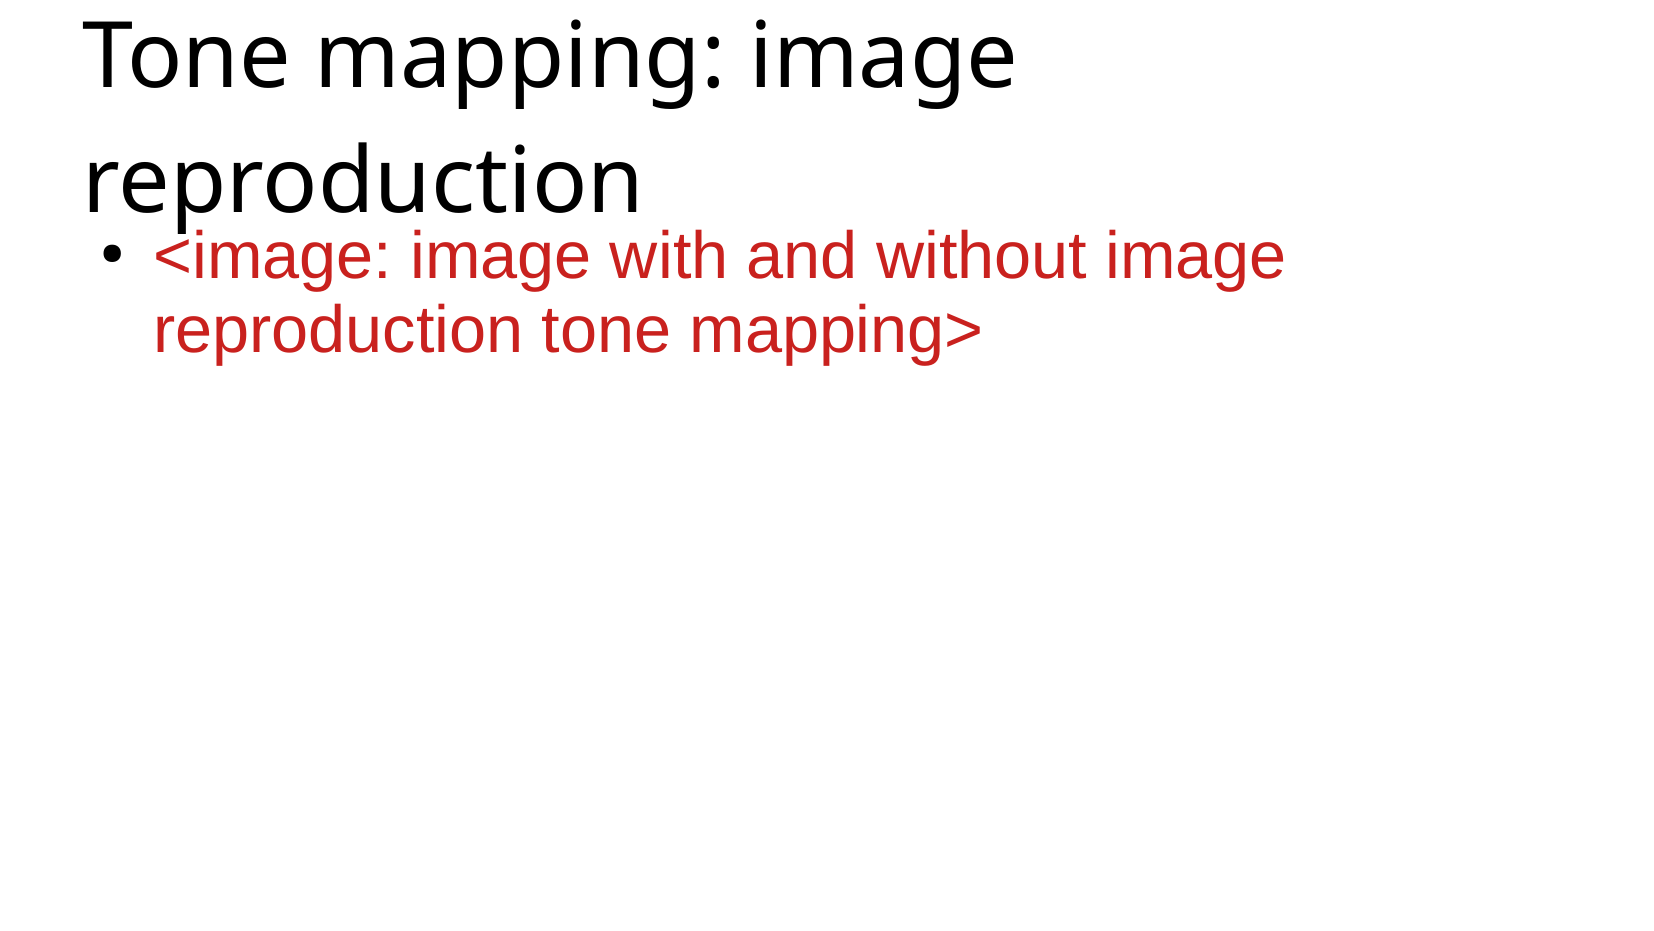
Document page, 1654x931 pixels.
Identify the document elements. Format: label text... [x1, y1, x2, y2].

title Tone mapping: image reproduction [82, 37, 1571, 193]
list <image: image with and without image reproduction tone mapping> [82, 217, 1571, 758]
